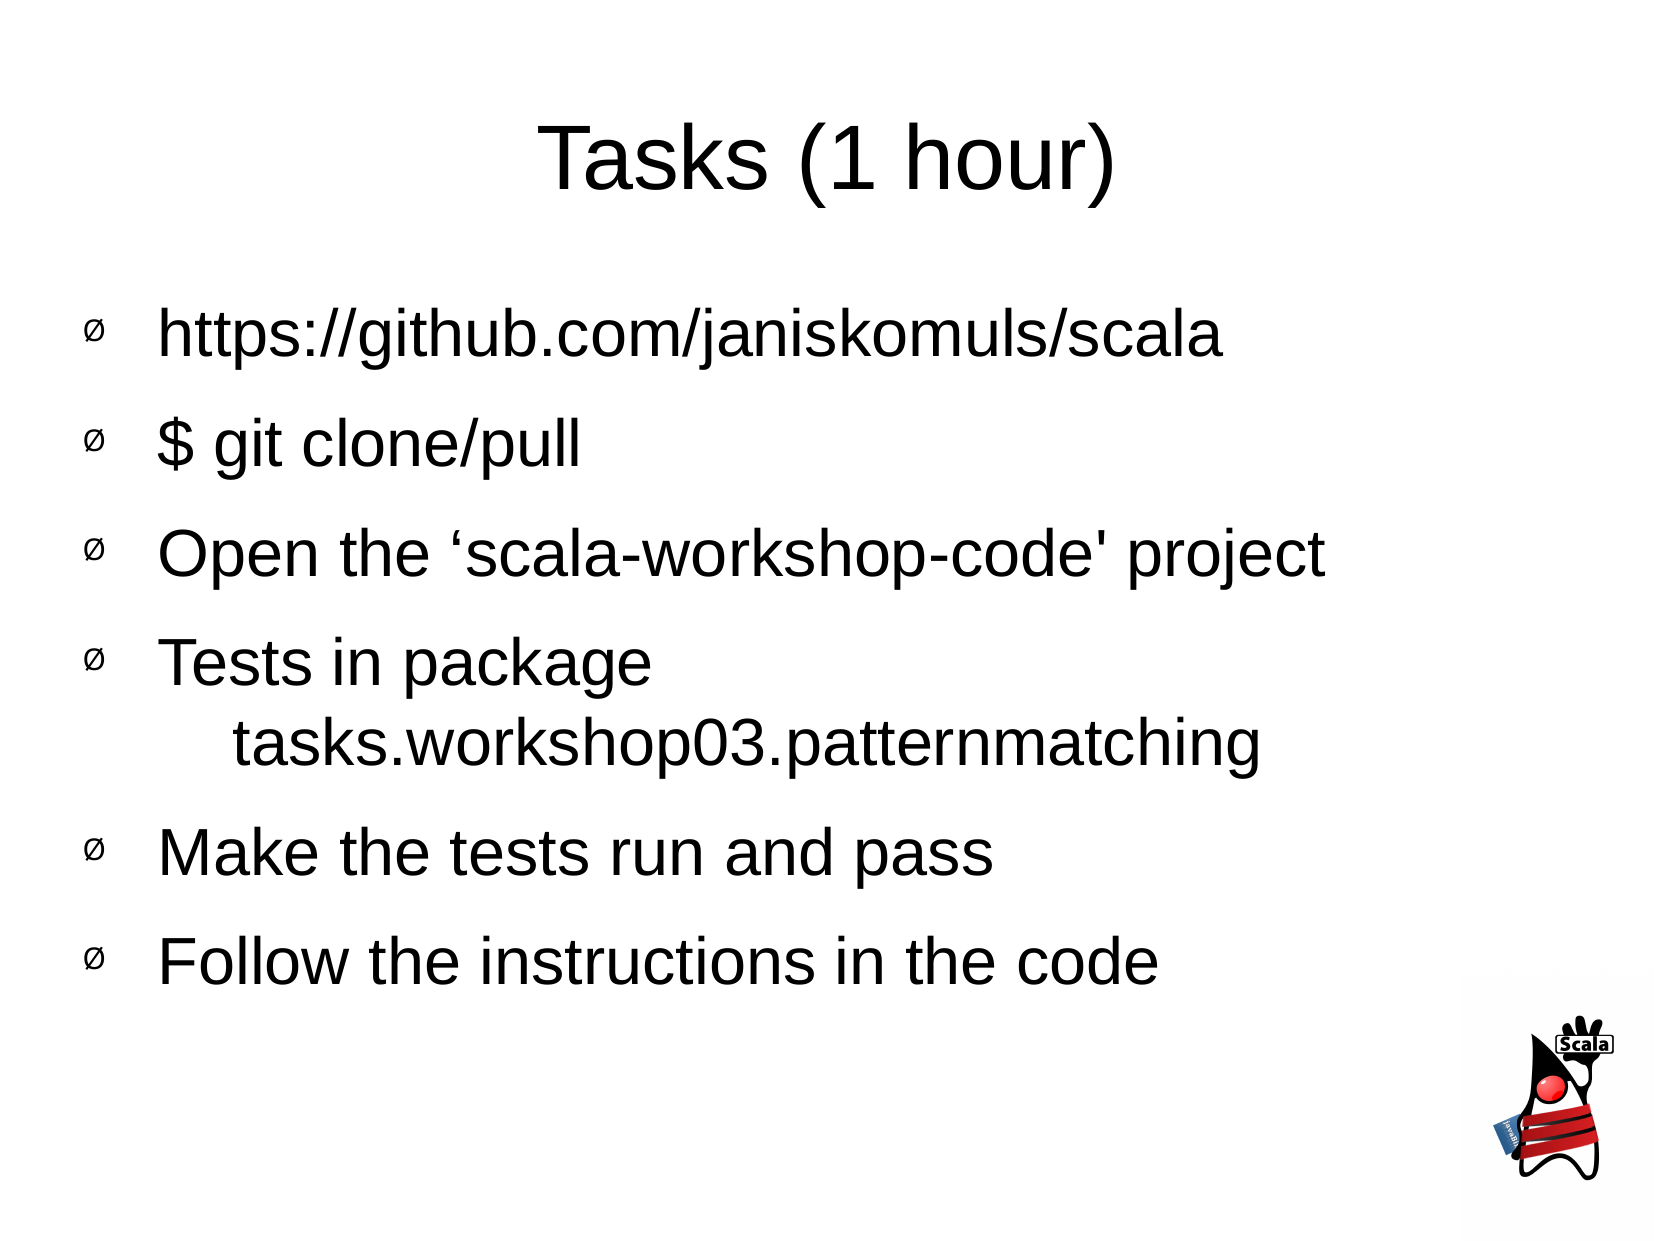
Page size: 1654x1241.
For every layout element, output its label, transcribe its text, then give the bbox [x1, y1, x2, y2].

list https://github.com/janiskomuls/scala $ git clone/pull Open the ‘scala-workshop-code' project Tests in package tasks.workshop03.patternmatching Make the tests run and pass Follow the instructions in the code [82, 290, 1571, 1109]
title Tasks (1 hour) [82, 97, 1571, 209]
